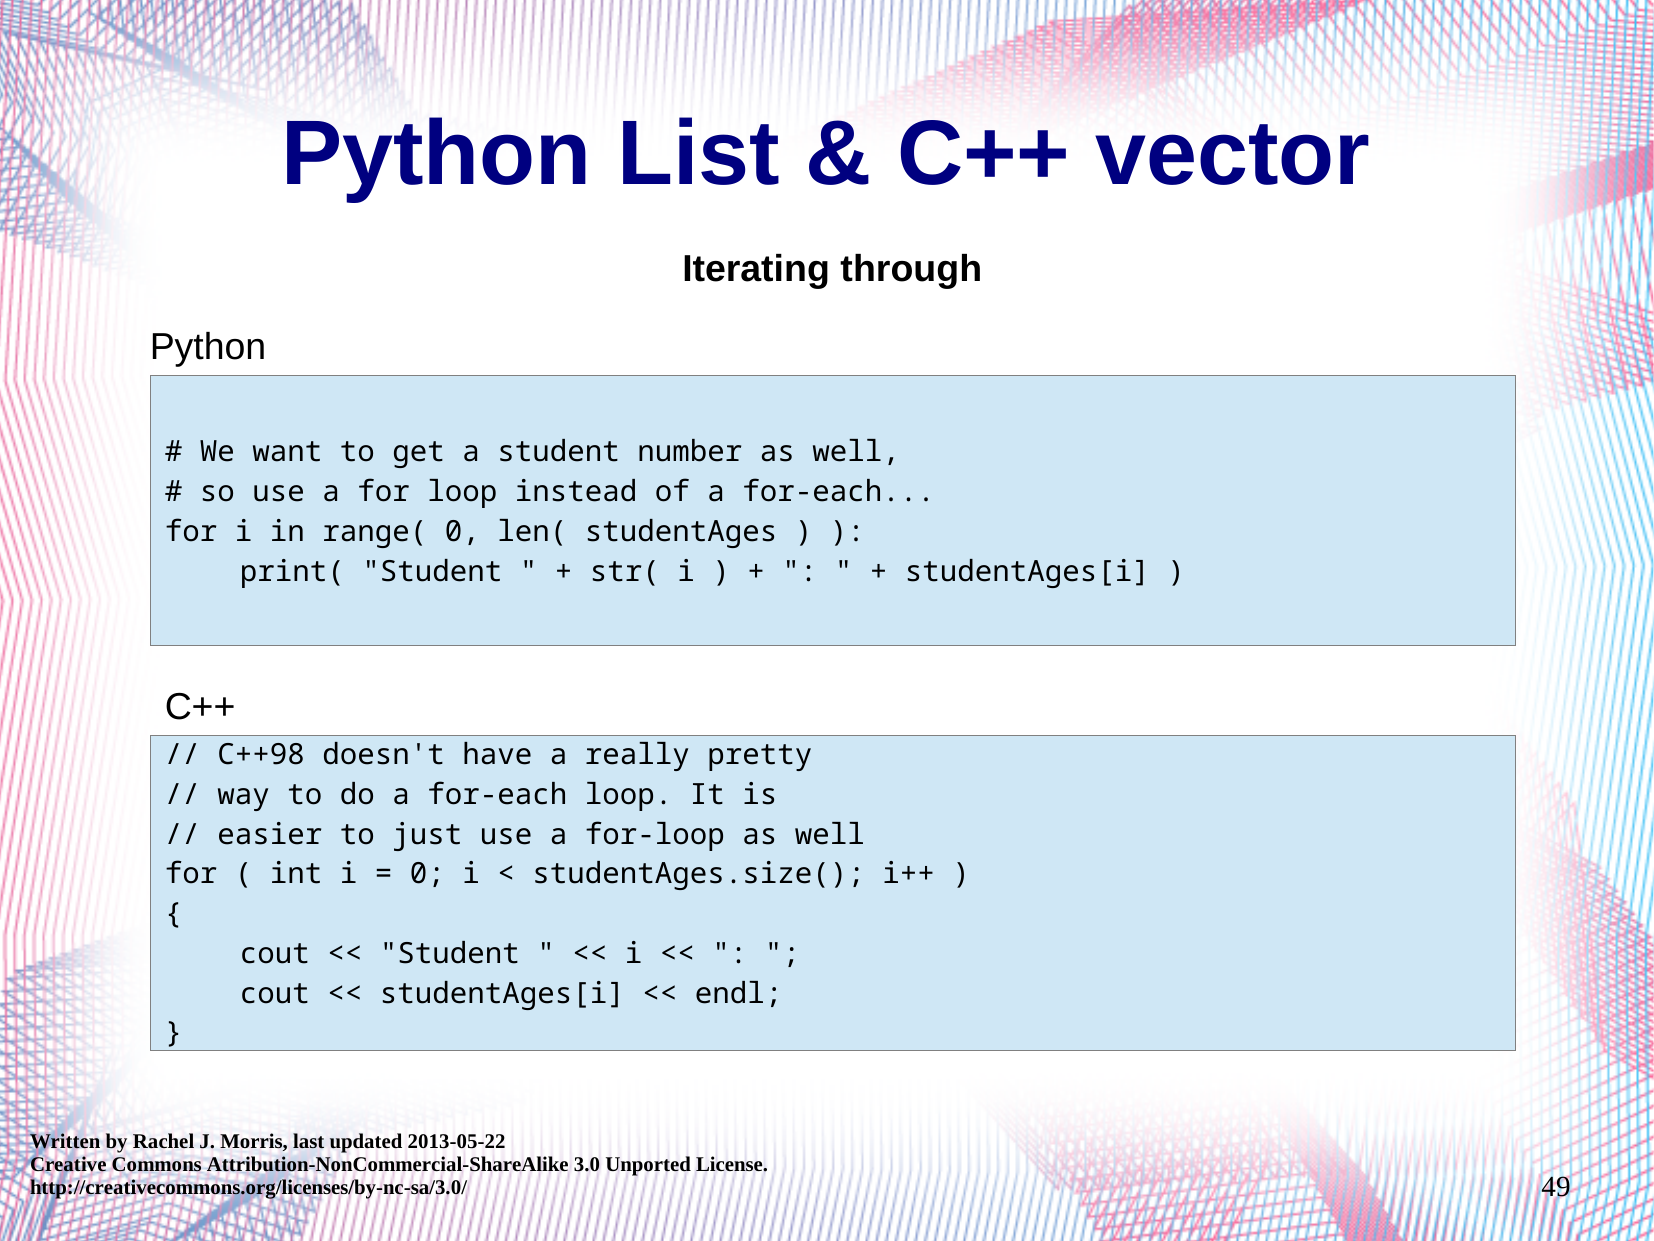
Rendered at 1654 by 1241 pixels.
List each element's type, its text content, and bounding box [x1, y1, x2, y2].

picture [0, 0, 1654, 1241]
text_box C++ [150, 678, 751, 735]
text_box # We want to get a student number as well, # so use a for loop instead of a for-each... for i in range( 0, len( studentAges ) ): print( "Student " + str( i ) + ": " + studentAges[i] ) [150, 375, 1516, 646]
text_box Python [135, 318, 736, 376]
text_box Iterating through [150, 240, 1516, 297]
title Python List & C++ vector [82, 49, 1571, 257]
text_box // C++98 doesn't have a really pretty // way to do a for-each loop. It is // easier to just use a for-loop as well for ( int i = 0; i < studentAges.size(); i++ ) { cout << "Student " << i << ": "; cout << studentAges[i] << endl; } [150, 735, 1516, 1051]
